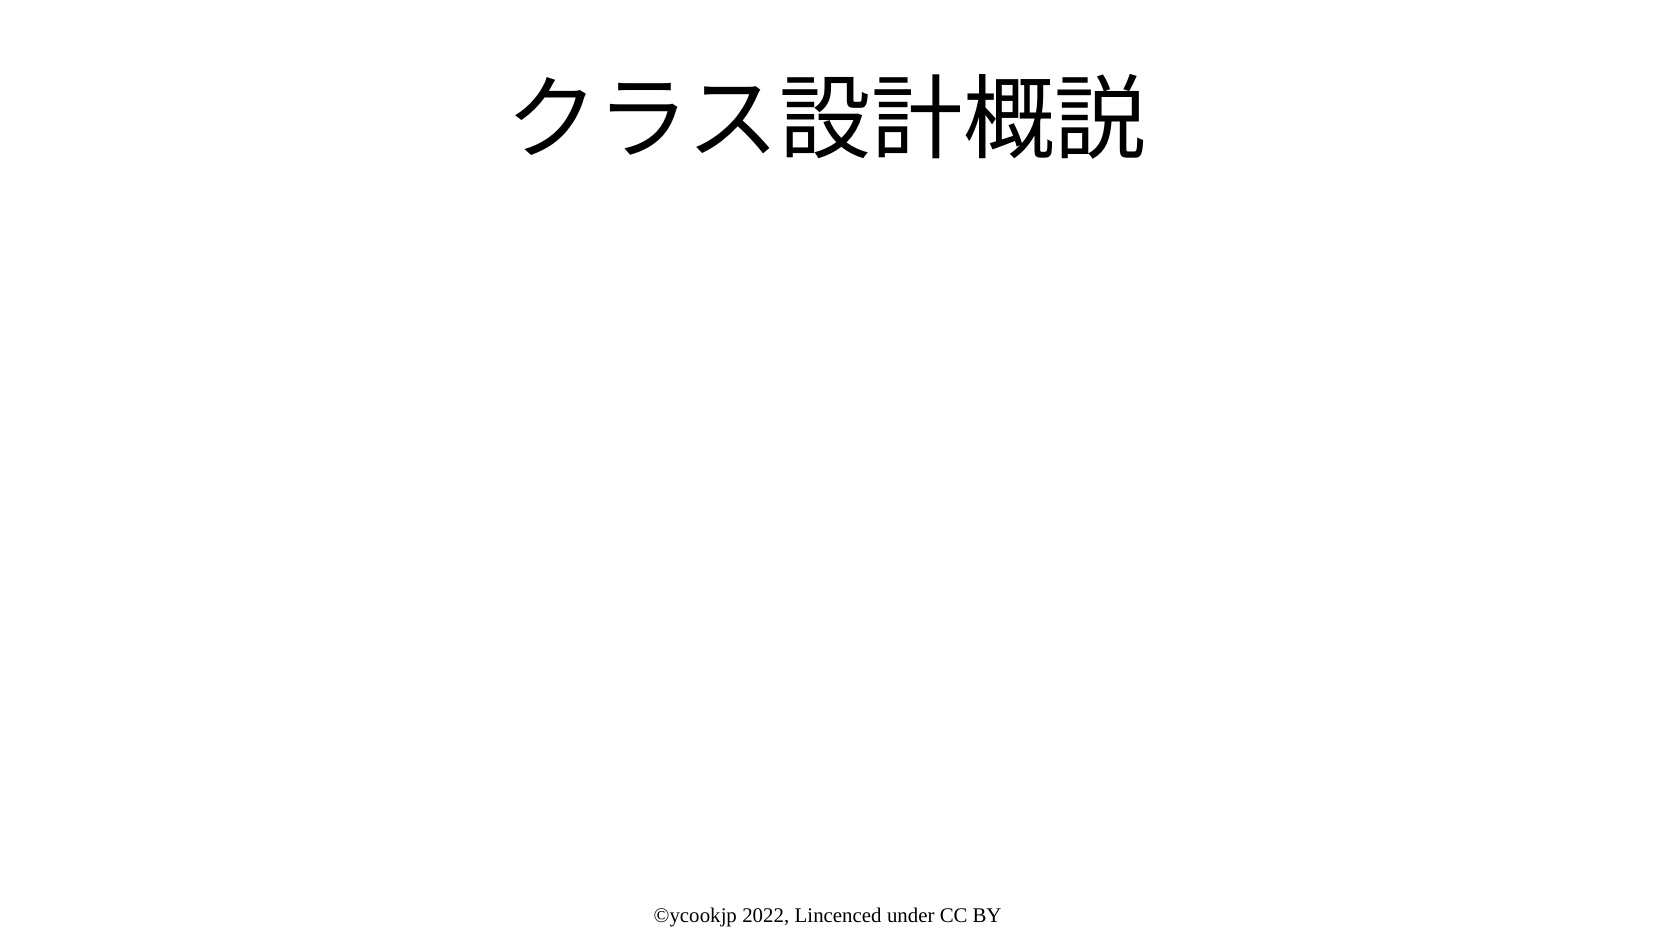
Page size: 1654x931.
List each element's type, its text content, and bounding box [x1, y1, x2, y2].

title クラス設計概説 [82, 37, 1571, 192]
